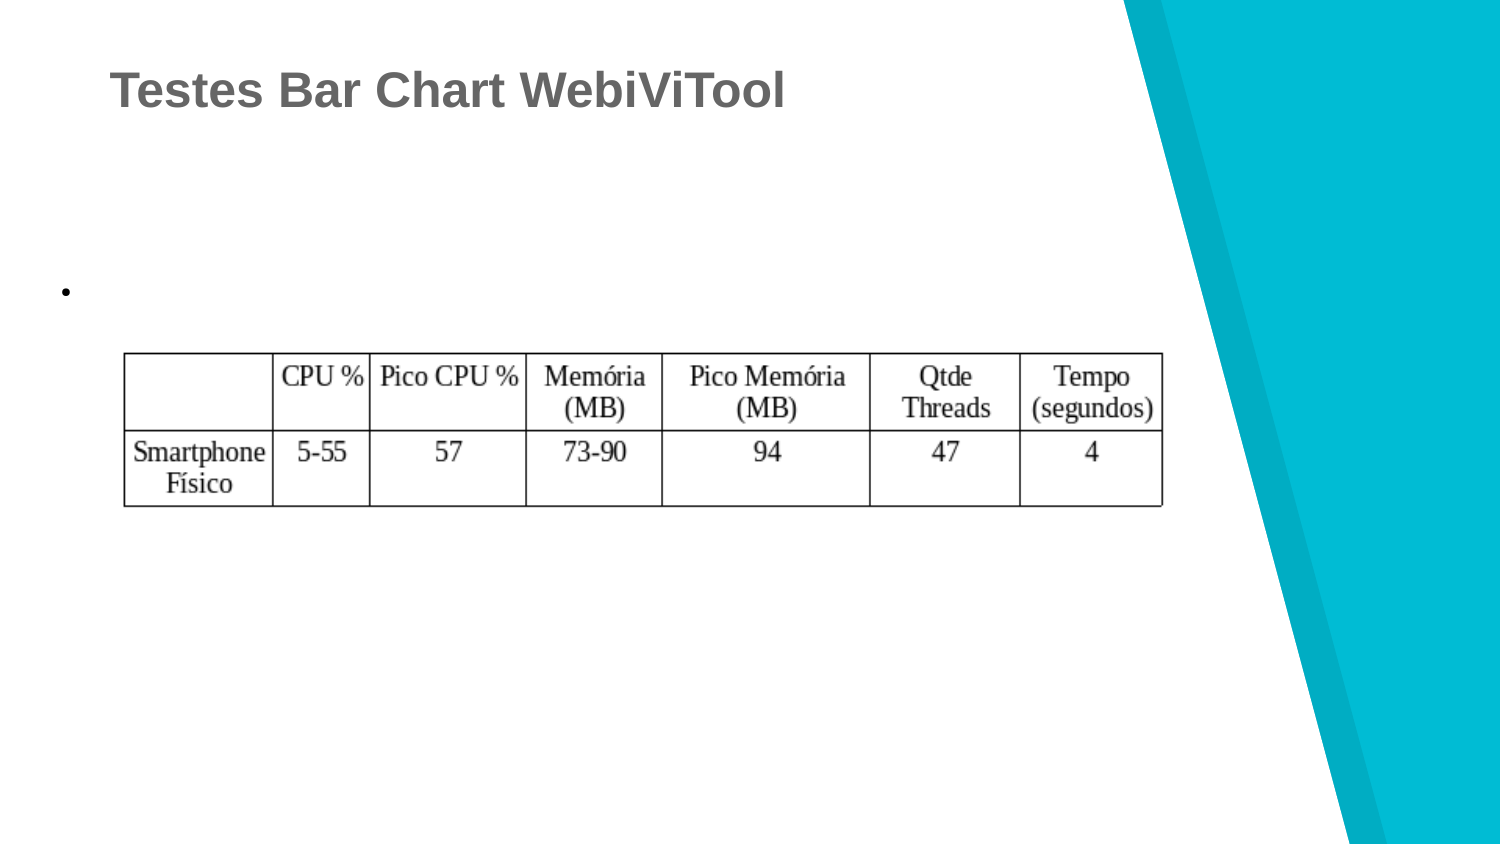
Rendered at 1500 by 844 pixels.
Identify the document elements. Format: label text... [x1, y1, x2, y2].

subtitle Testes Bar Chart WebiViTool [94, 42, 1394, 106]
picture [102, 342, 1193, 534]
list [43, 106, 1394, 792]
